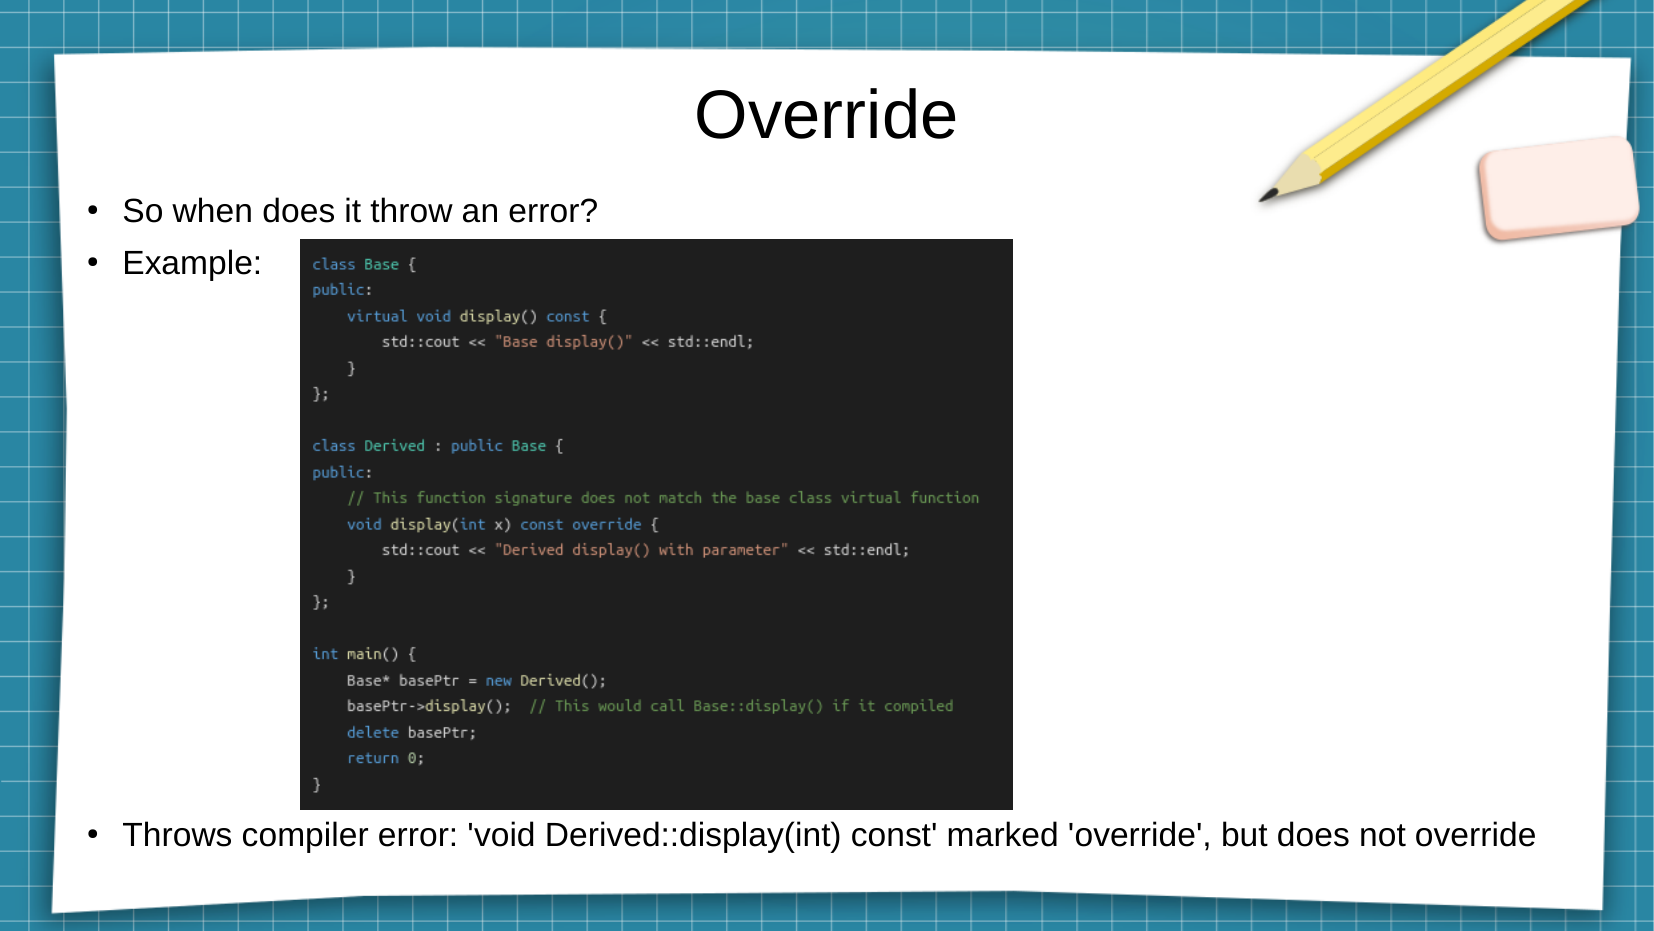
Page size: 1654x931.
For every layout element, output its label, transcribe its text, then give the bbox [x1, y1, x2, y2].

list So when does it throw an error? Example: Throws compiler error: 'void Derived::display(int) const' marked 'override', but does not override [75, 192, 1564, 863]
title Override [82, 37, 1571, 193]
picture [0, 0, 1654, 931]
